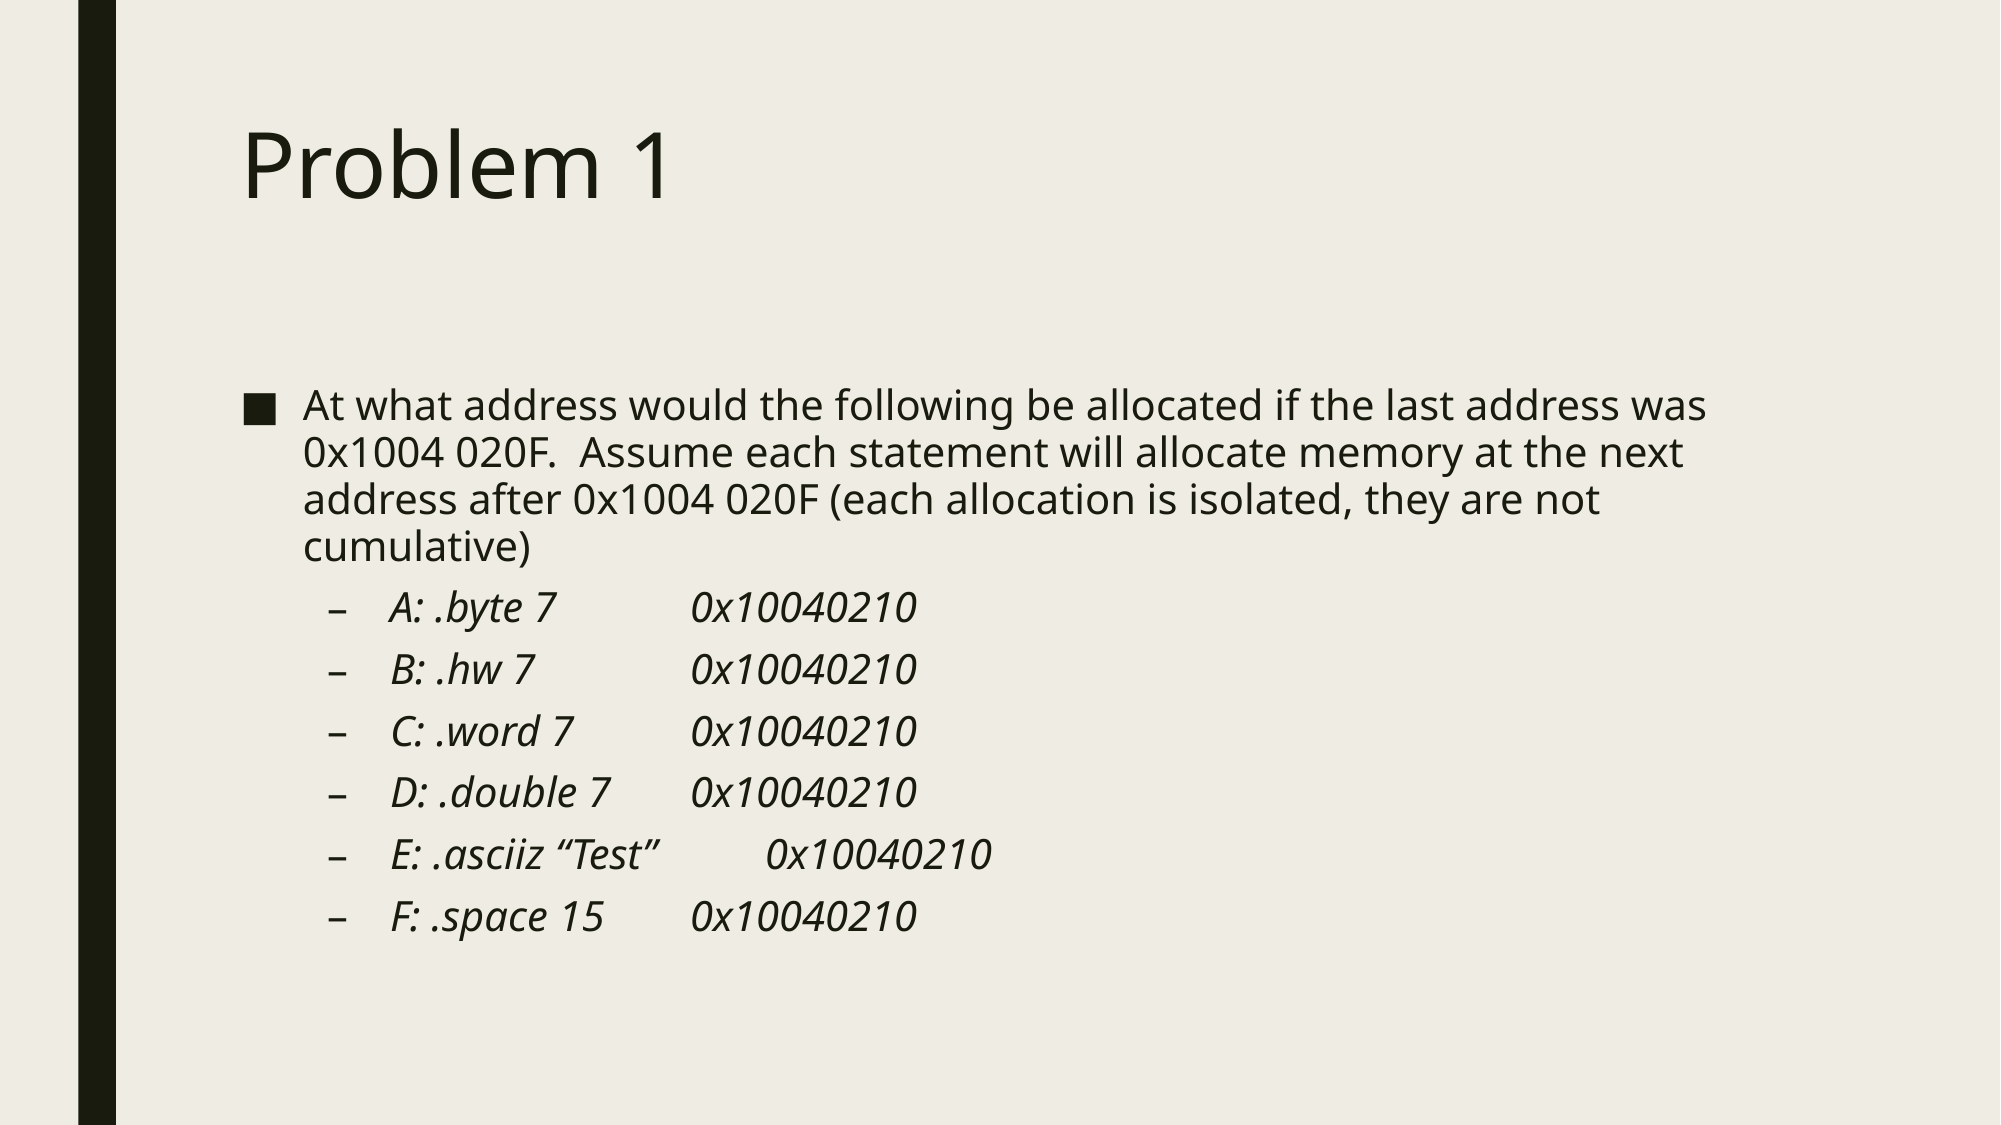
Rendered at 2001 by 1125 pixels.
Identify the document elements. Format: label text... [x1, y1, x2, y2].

title Problem 1 [225, 112, 1800, 357]
list At what address would the following be allocated if the last address was 0x1004 020F. Assume each statement will allocate memory at the next address after 0x1004 020F (each allocation is isolated, they are not cumulative) A: .byte 7 0x10040210 B: .hw 7 0x10040210 C: .word 7 0x10040210 D: .double 7 0x10040210 E: .asciiz “Test” 0x10040210 F: .space 15 0x10040210 [225, 375, 1800, 963]
